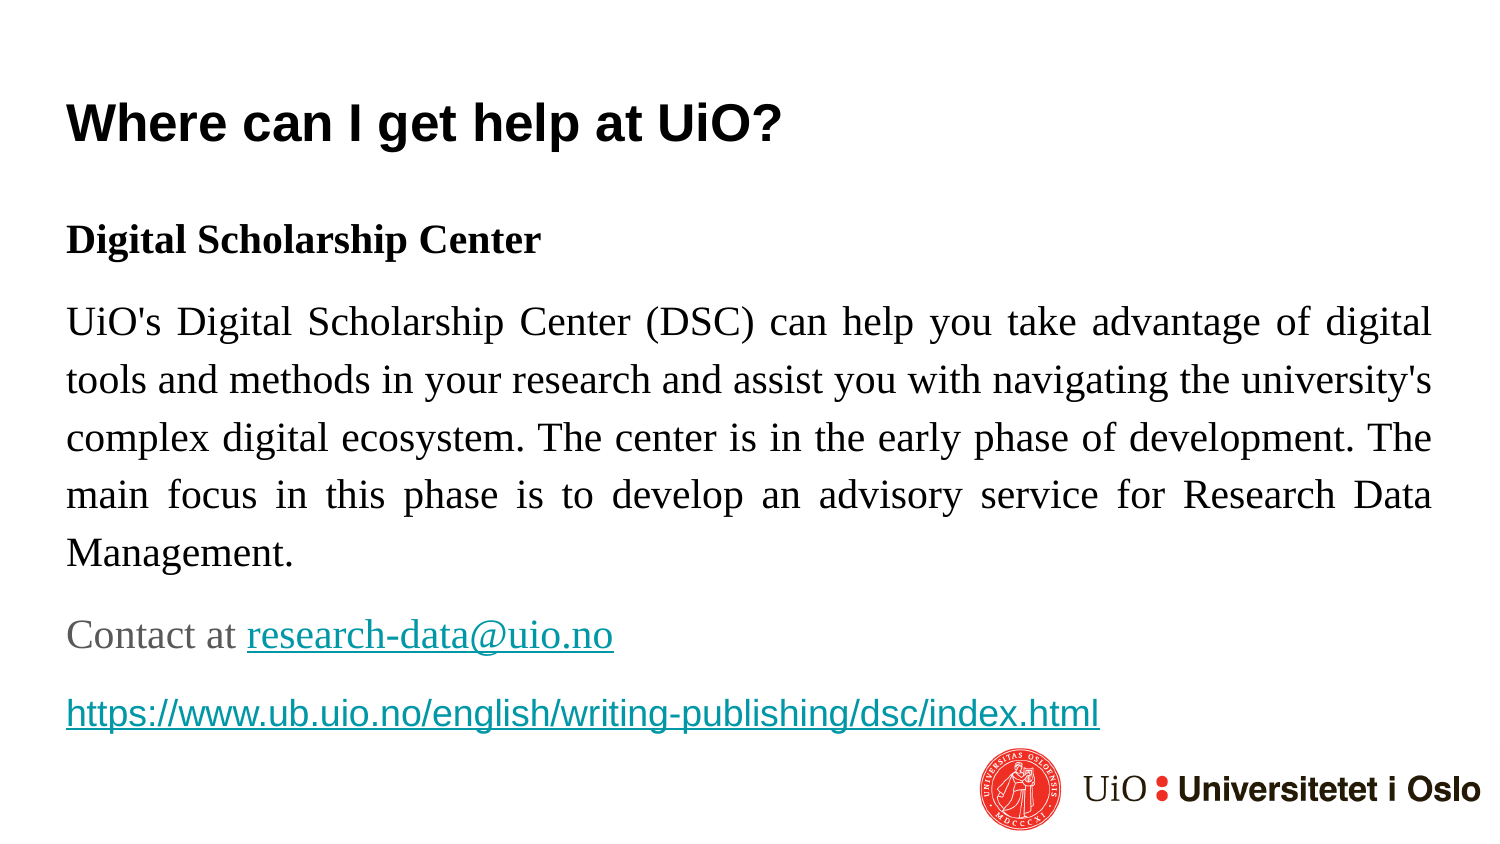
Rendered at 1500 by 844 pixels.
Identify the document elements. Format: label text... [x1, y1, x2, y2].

list Digital Scholarship Center UiO's Digital Scholarship Center (DSC) can help you take advantage of digital tools and methods in your research and assist you with navigating the university's complex digital ecosystem. The center is in the early phase of development. The main focus in this phase is to develop an advisory service for Research Data Management. Contact at research-data@uio.no https://www.ub.uio.no/english/writing-publishing/dsc/index.html [51, 189, 1449, 750]
picture [970, 742, 1500, 837]
title Where can I get help at UiO? [51, 72, 1449, 167]
